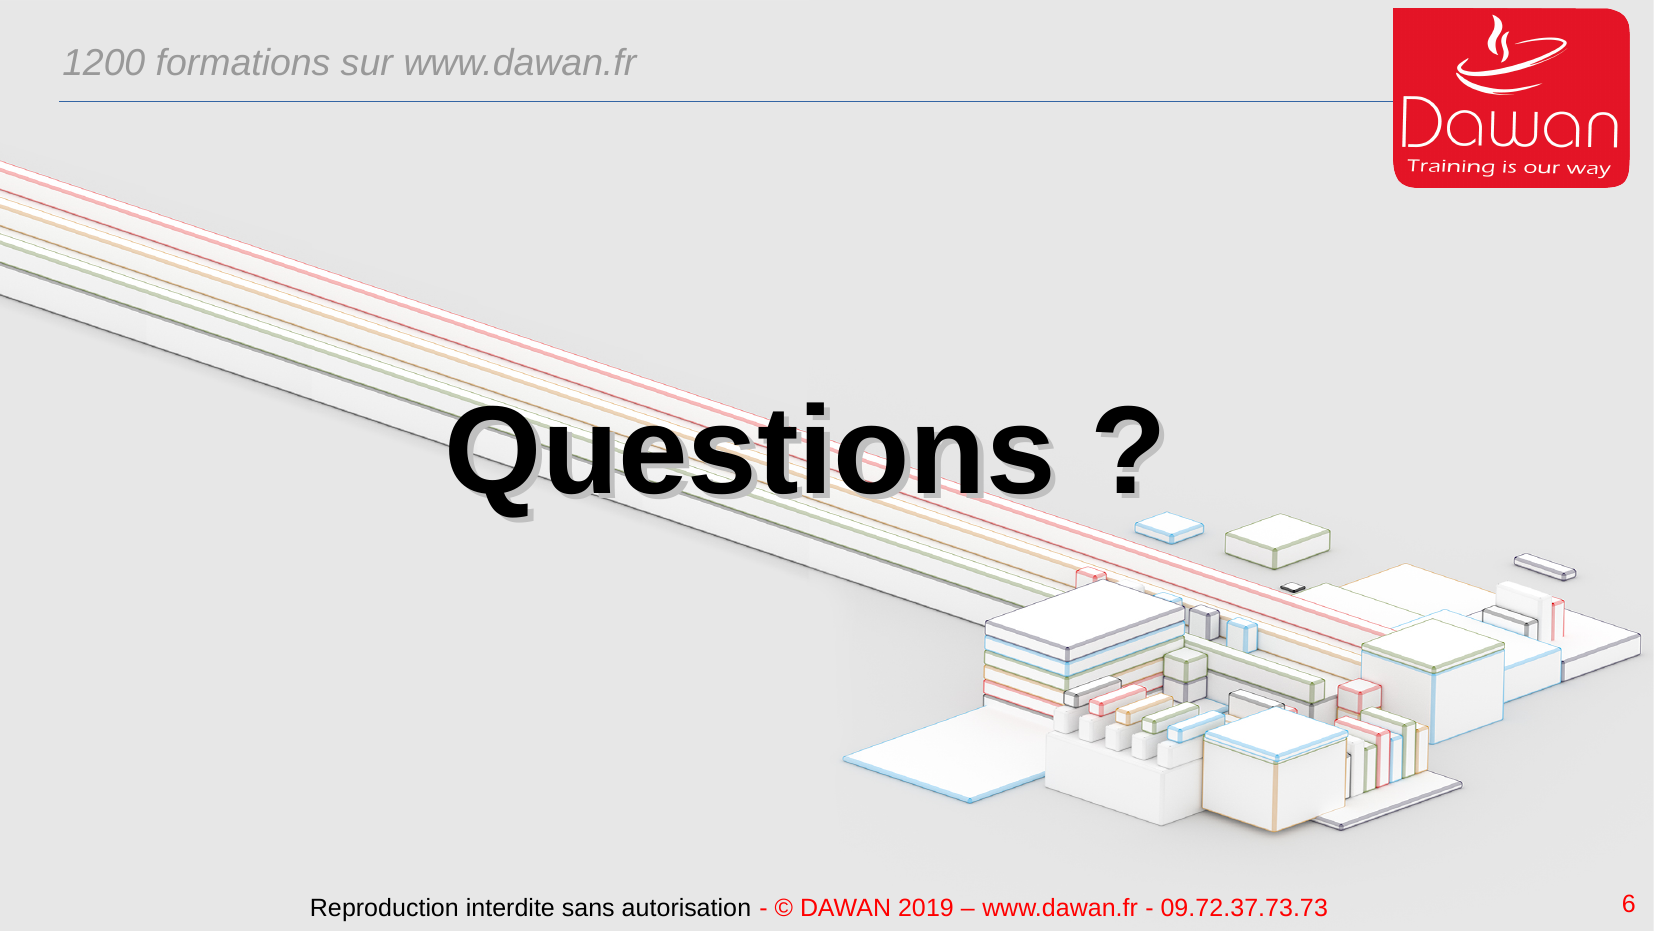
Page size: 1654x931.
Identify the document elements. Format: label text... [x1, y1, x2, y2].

text_box Questions ? [141, 220, 1471, 679]
text_box 1200 formations sur www.dawan.fr [23, 39, 644, 85]
picture [0, 0, 1654, 931]
